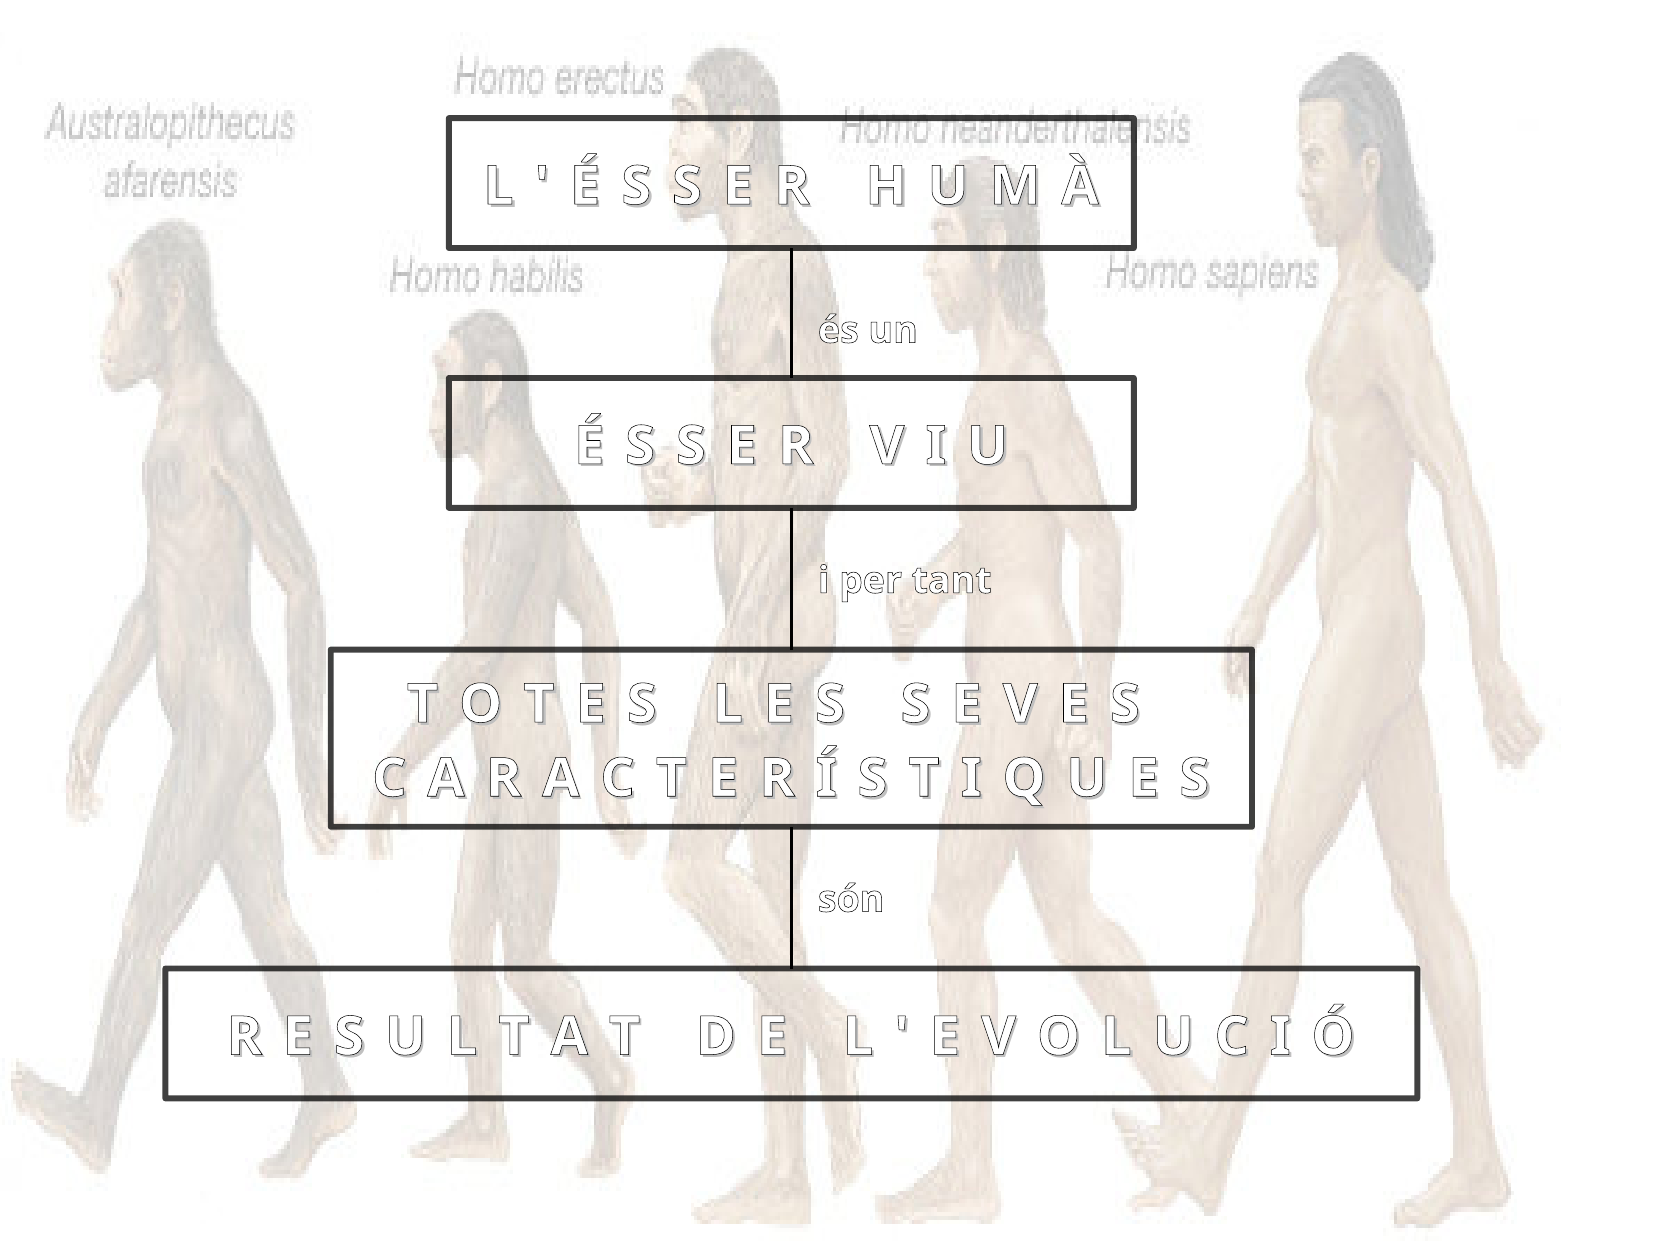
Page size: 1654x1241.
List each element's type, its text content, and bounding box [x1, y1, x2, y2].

text_box TOTES LES SEVES CARACTERÍSTIQUES [330, 649, 1252, 827]
text_box és un [803, 295, 1028, 353]
text_box RESULTAT DE L'EVOLUCIÓ [165, 968, 1418, 1099]
picture [0, 0, 1654, 1241]
text_box són [803, 864, 1028, 922]
text_box L'ÉSSER HUMÀ [448, 118, 1134, 249]
text_box i per tant [803, 545, 1028, 603]
text_box ÉSSER VIU [448, 377, 1134, 508]
